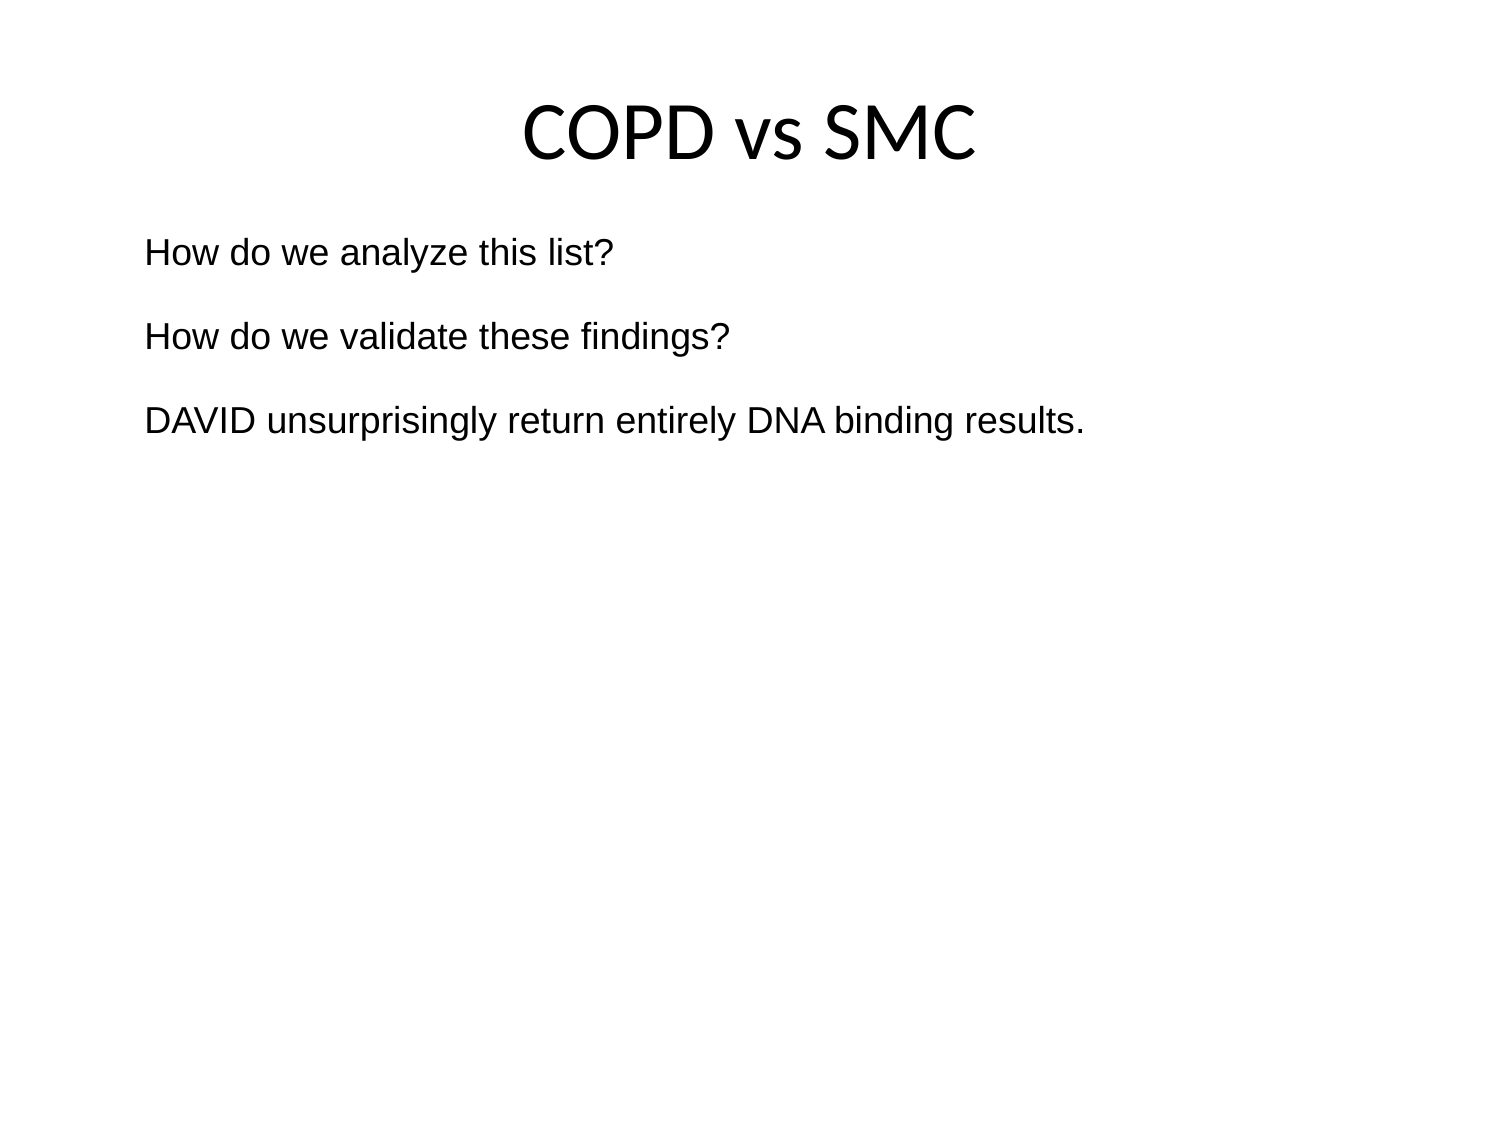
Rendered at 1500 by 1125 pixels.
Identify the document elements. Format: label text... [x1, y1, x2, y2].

title COPD vs SMC [75, 90, 1426, 188]
text_box How do we analyze this list? How do we validate these findings? DAVID unsurprisingly return entirely DNA binding results. [129, 224, 1225, 450]
